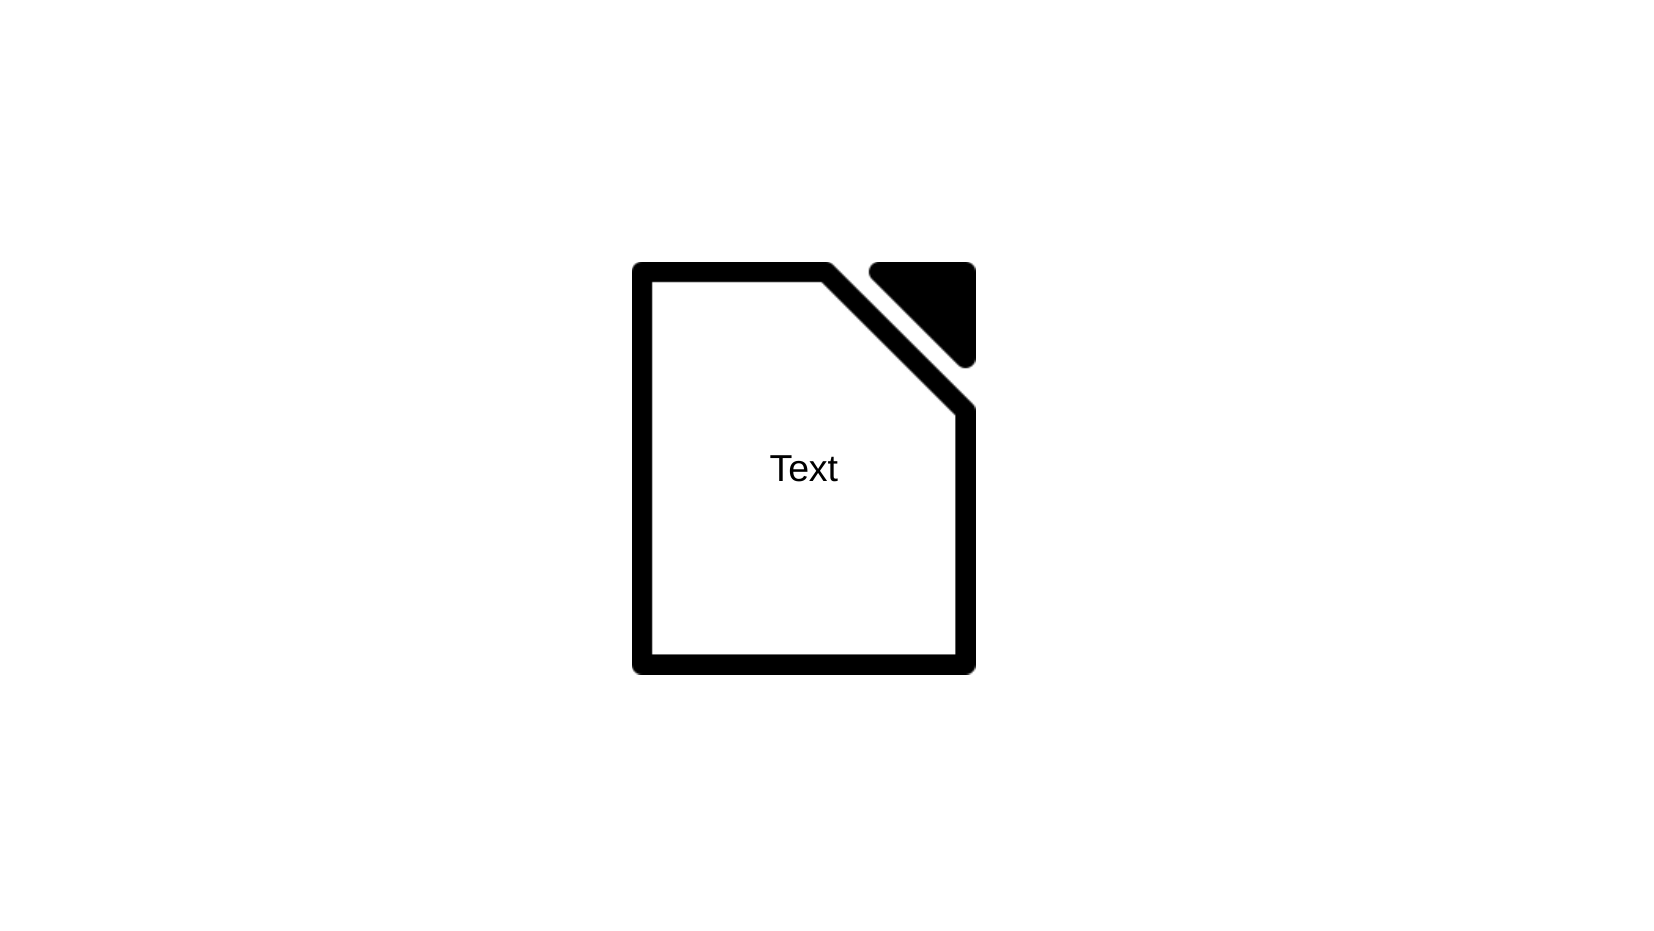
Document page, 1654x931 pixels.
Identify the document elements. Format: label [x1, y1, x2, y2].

picture [632, 262, 976, 675]
